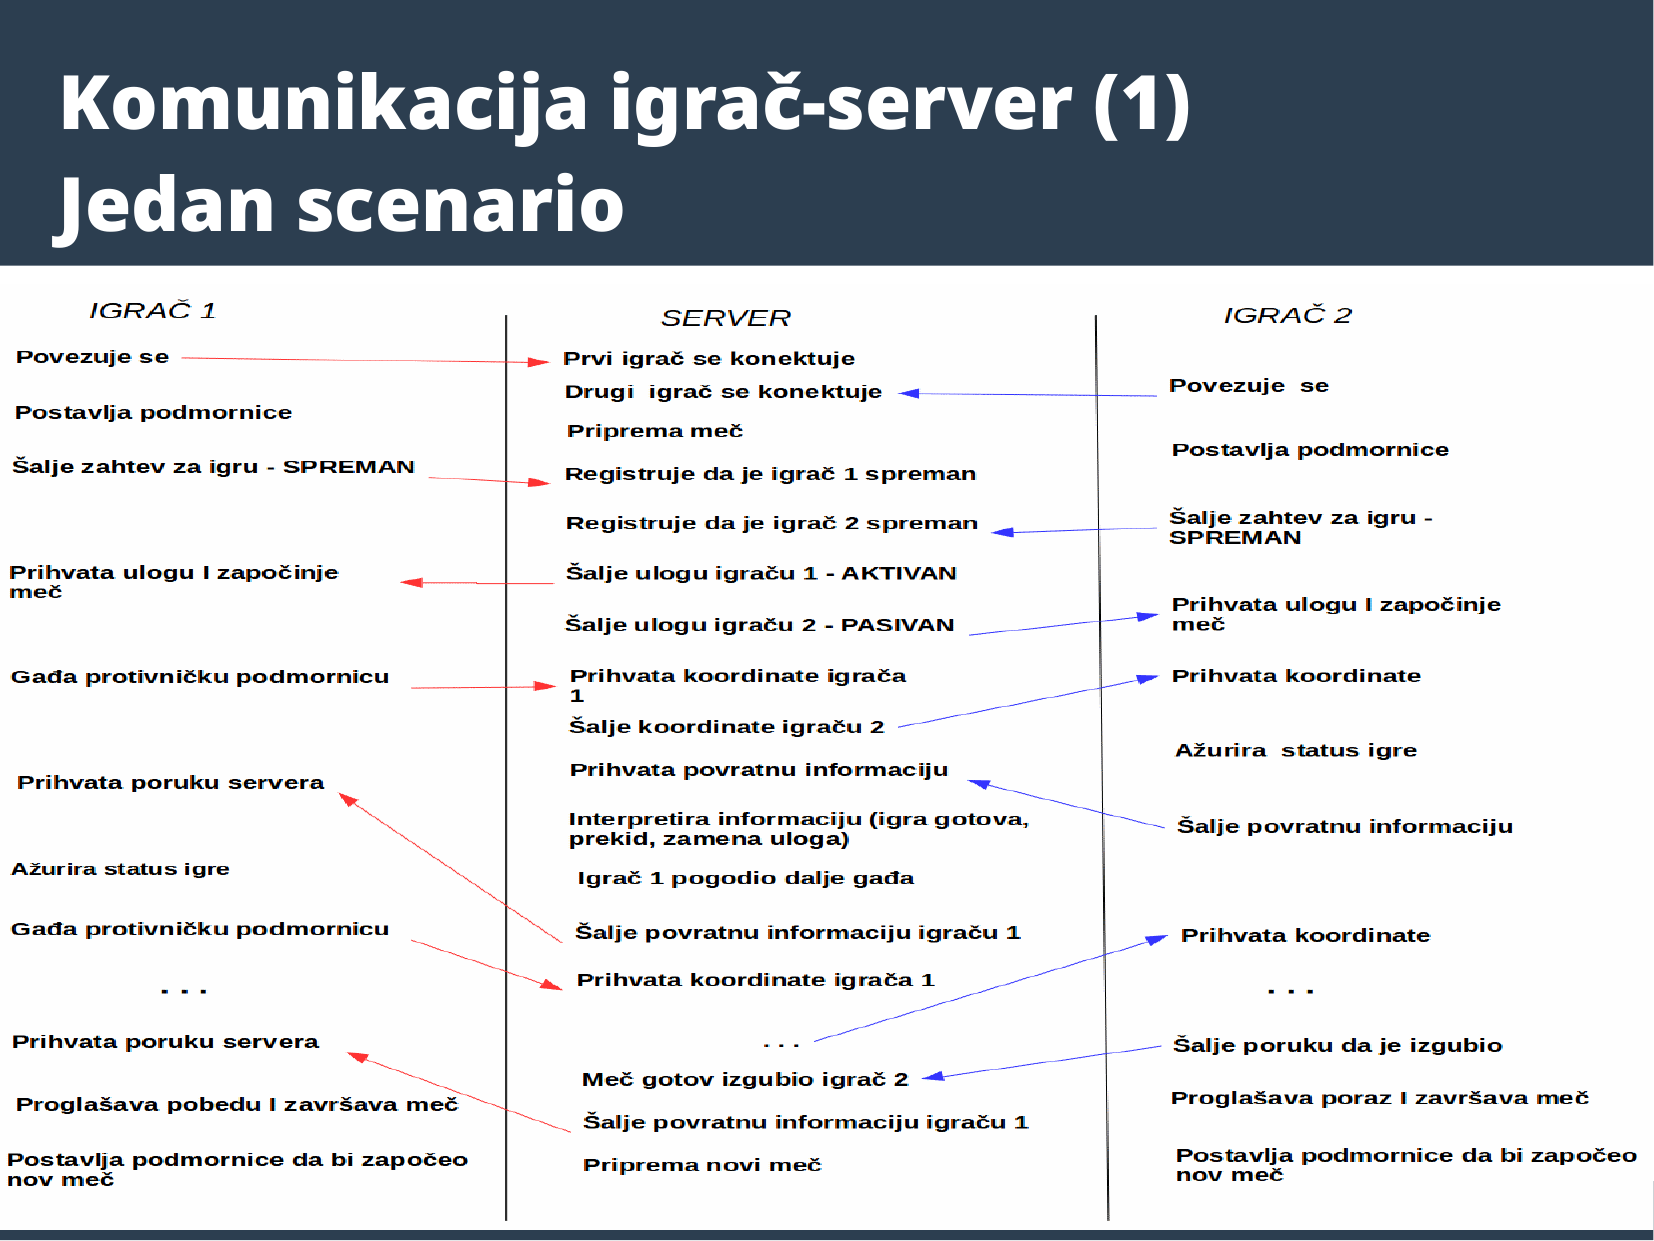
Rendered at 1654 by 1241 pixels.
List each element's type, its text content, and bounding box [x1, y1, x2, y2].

picture [0, 284, 1654, 1231]
title Komunikacija igrač-server (1) Jedan scenario [59, 49, 1595, 207]
